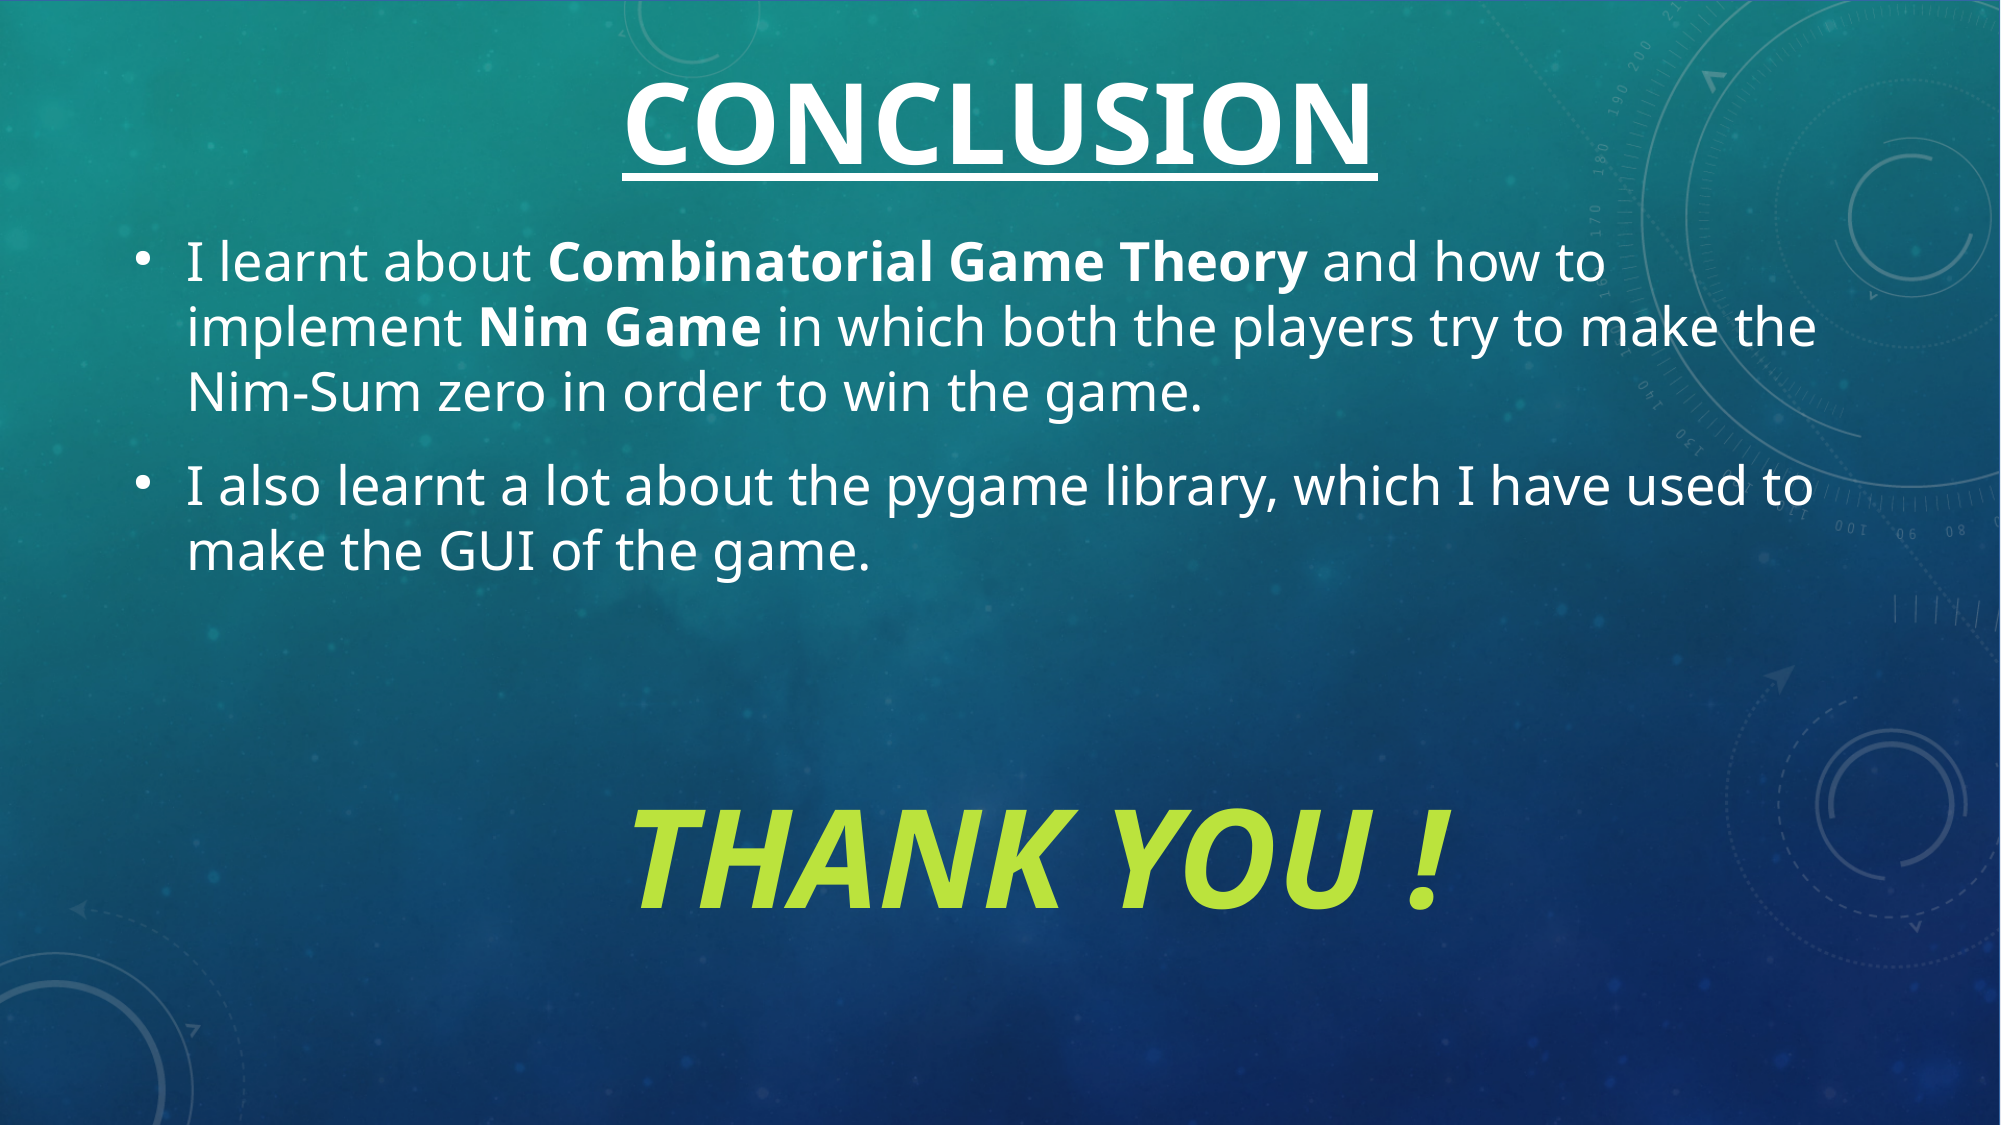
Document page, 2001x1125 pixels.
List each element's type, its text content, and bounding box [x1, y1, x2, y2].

list THANK YOU ! [98, 755, 1902, 951]
text_box [0, 0, 2000, 1125]
list I learnt about Combinatorial Game Theory and how to implement Nim Game in which both the players try to make the Nim-Sum zero in order to win the game. I also learnt a lot about the pygame library, which I have used to make the GUI of the game. [100, 212, 1904, 597]
title CONCLUSION [169, 0, 1831, 212]
